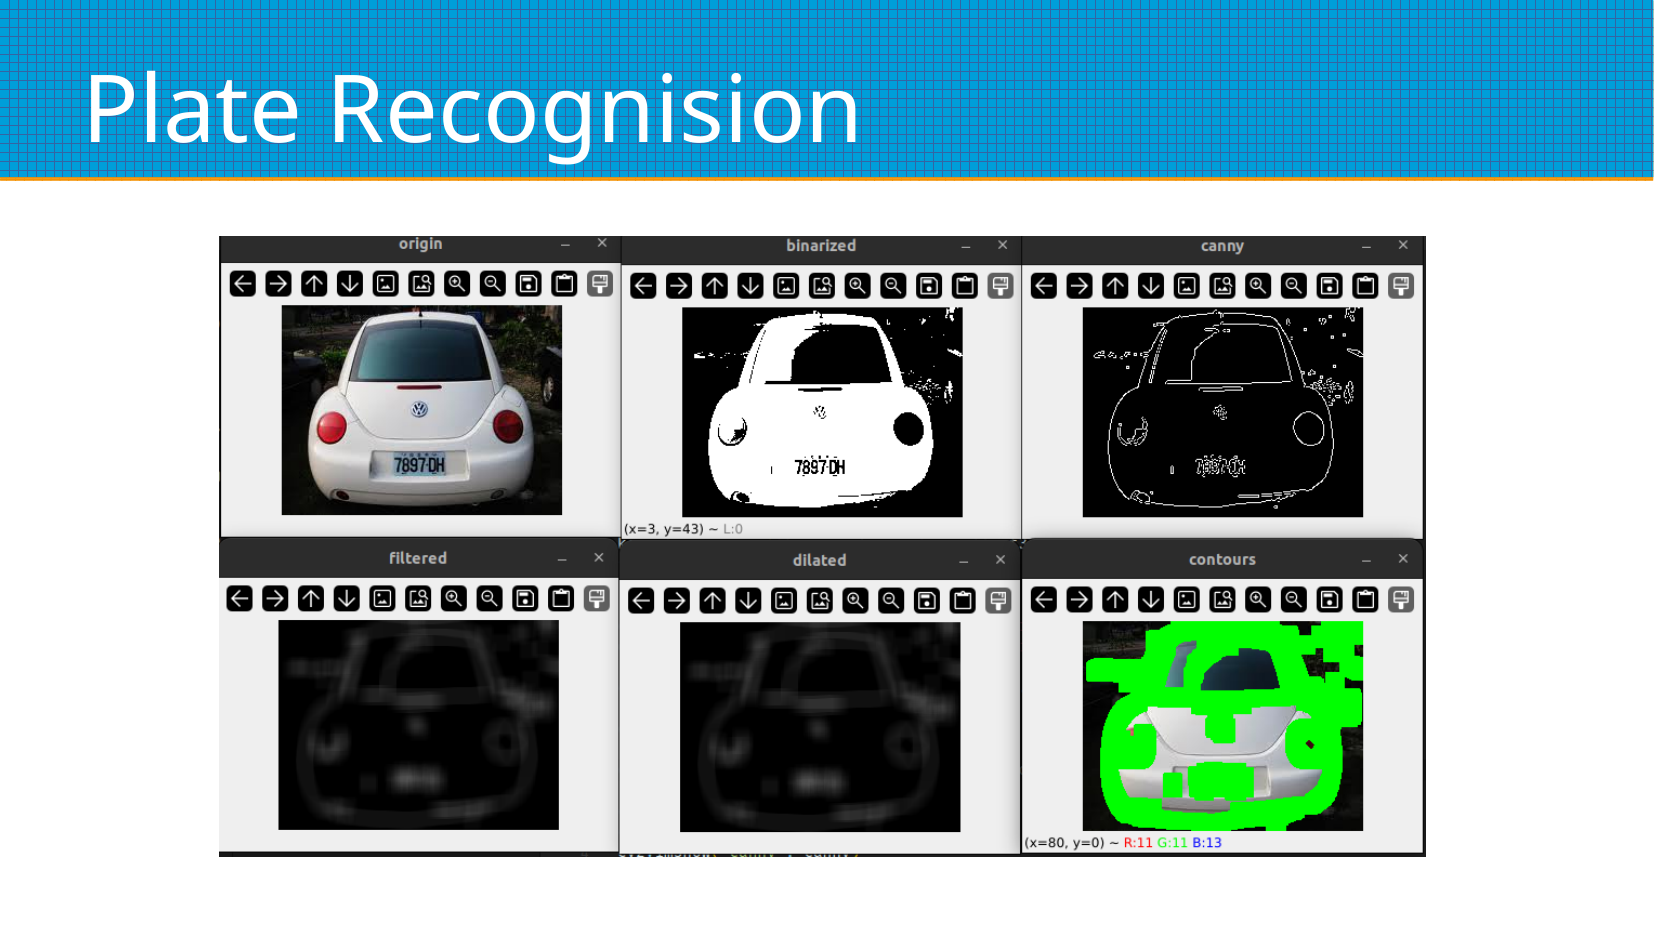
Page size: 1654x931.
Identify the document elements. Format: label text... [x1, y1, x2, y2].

title Plate Recognision [82, 14, 1571, 171]
picture [219, 236, 1426, 857]
